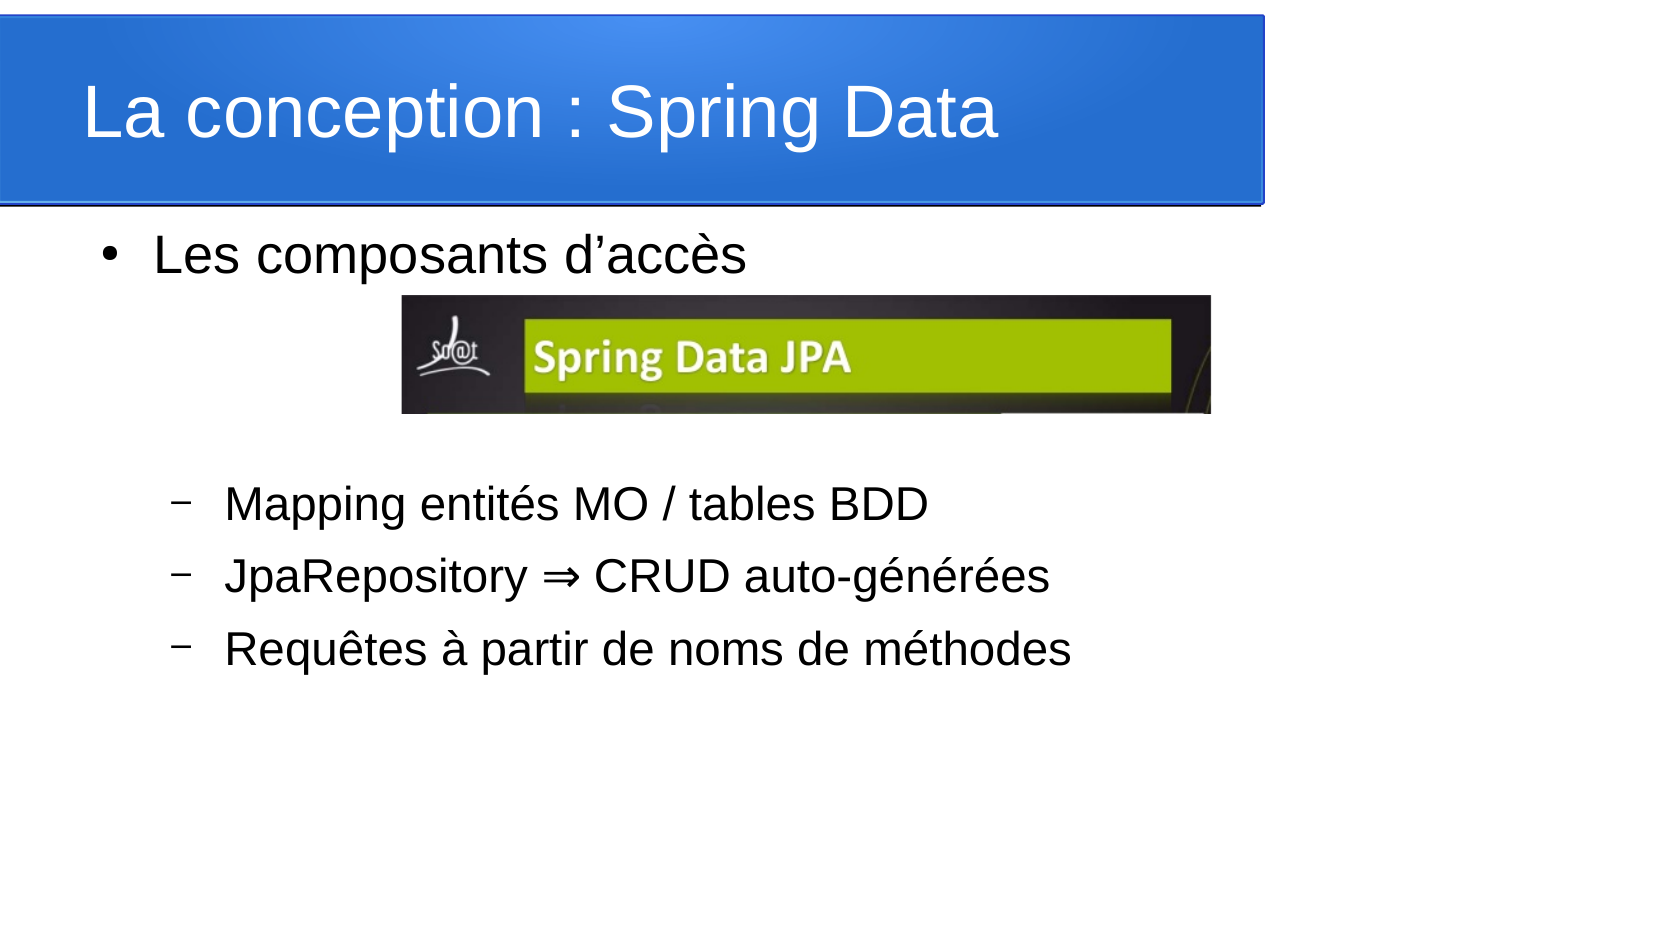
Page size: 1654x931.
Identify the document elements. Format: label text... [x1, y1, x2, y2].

picture [401, 295, 1212, 414]
list Les composants d’accès Mapping entités MO / tables BDD JpaRepository ⇒ CRUD auto-générées Requêtes à partir de noms de méthodes [82, 224, 1571, 764]
title La conception : Spring Data [82, 35, 1235, 189]
